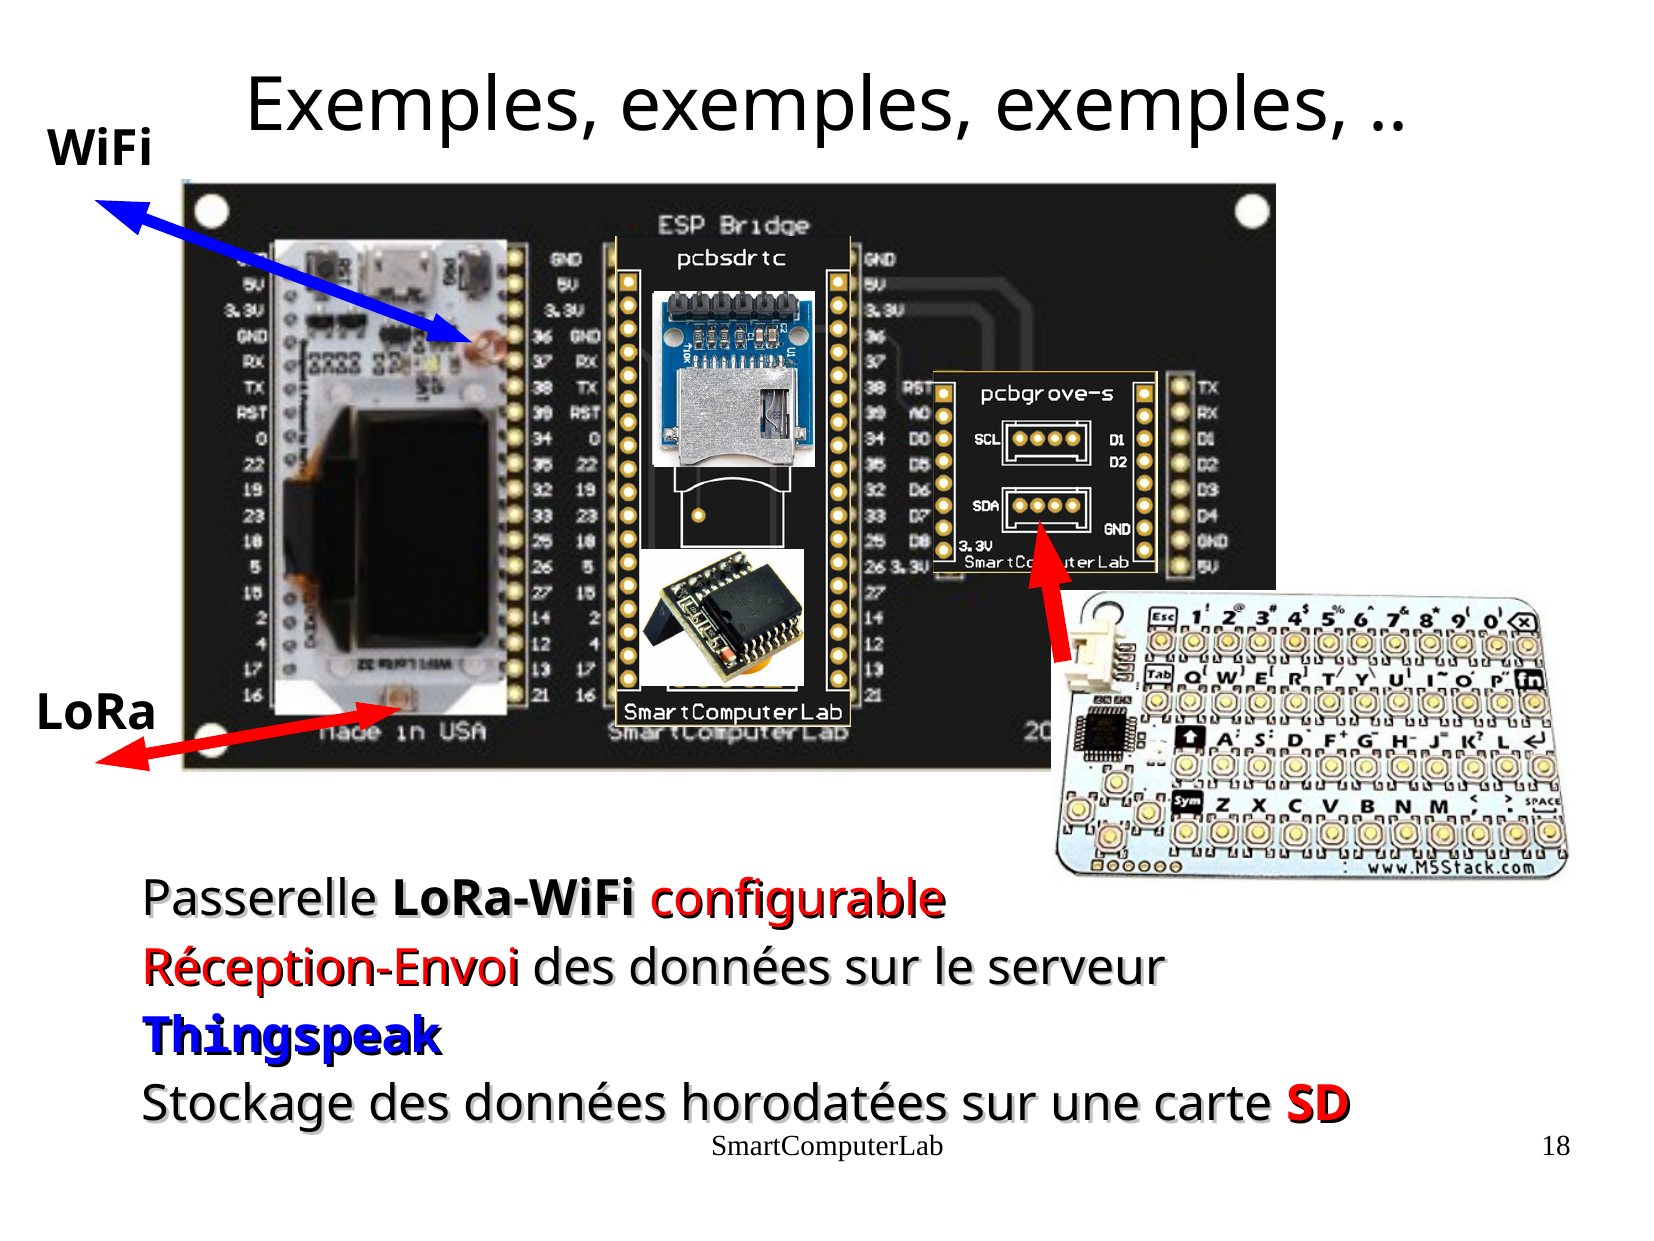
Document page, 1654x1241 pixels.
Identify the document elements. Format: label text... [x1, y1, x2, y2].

text_box LoRa [35, 683, 189, 739]
text_box WiFi [47, 118, 201, 174]
picture [177, 179, 1571, 884]
subtitle [145, 739, 177, 747]
subtitle [82, 0, 1571, 683]
text_box Passerelle LoRa-WiFi configurable Réception-Envoi des données sur le serveur Thingspeak Stockage des données horodatées sur une carte SD [141, 920, 1453, 1146]
subtitle [82, 739, 1571, 1241]
